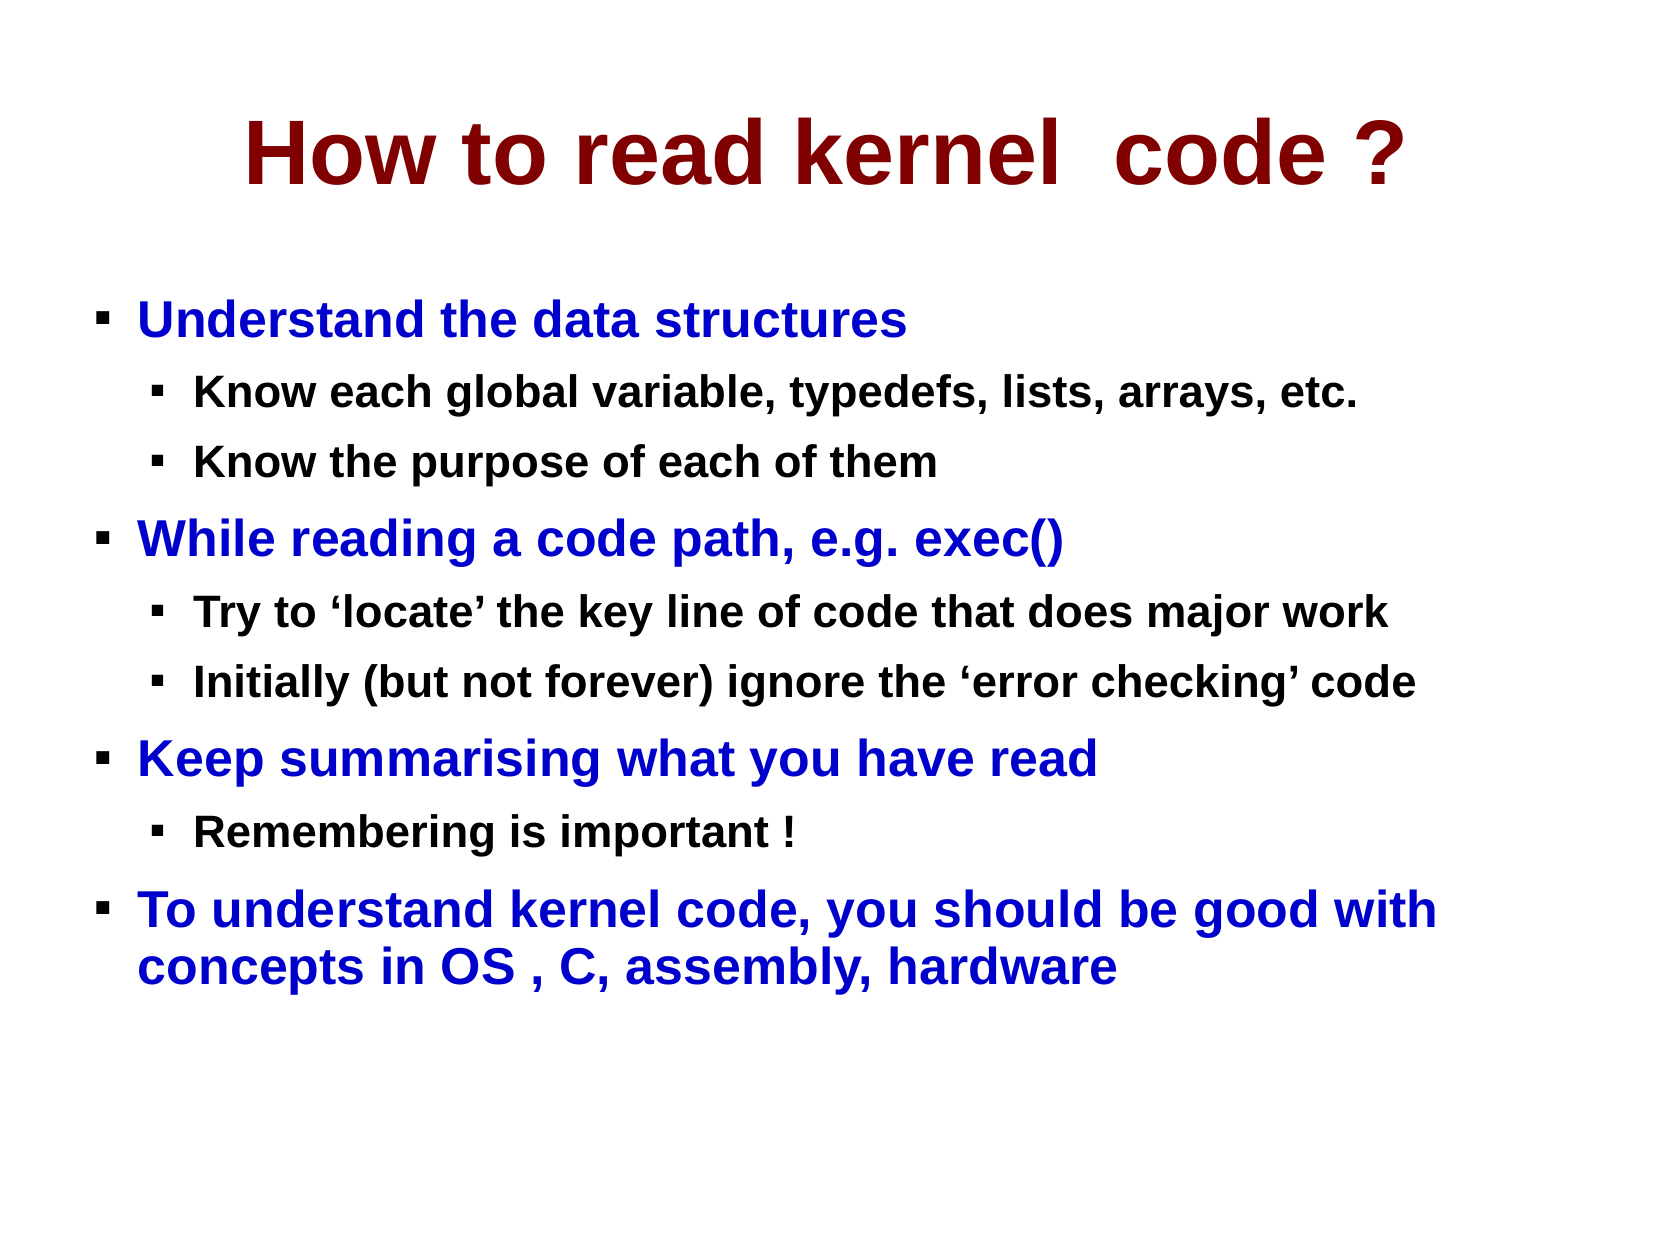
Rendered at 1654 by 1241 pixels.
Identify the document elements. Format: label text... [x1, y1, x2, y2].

list Understand the data structures Know each global variable, typedefs, lists, arrays, etc. Know the purpose of each of them While reading a code path, e.g. exec() Try to ‘locate’ the key line of code that does major work Initially (but not forever) ignore the ‘error checking’ code Keep summarising what you have read Remembering is important ! To understand kernel code, you should be good with concepts in OS , C, assembly, hardware [82, 290, 1571, 1010]
title How to read kernel code ? [82, 49, 1571, 257]
